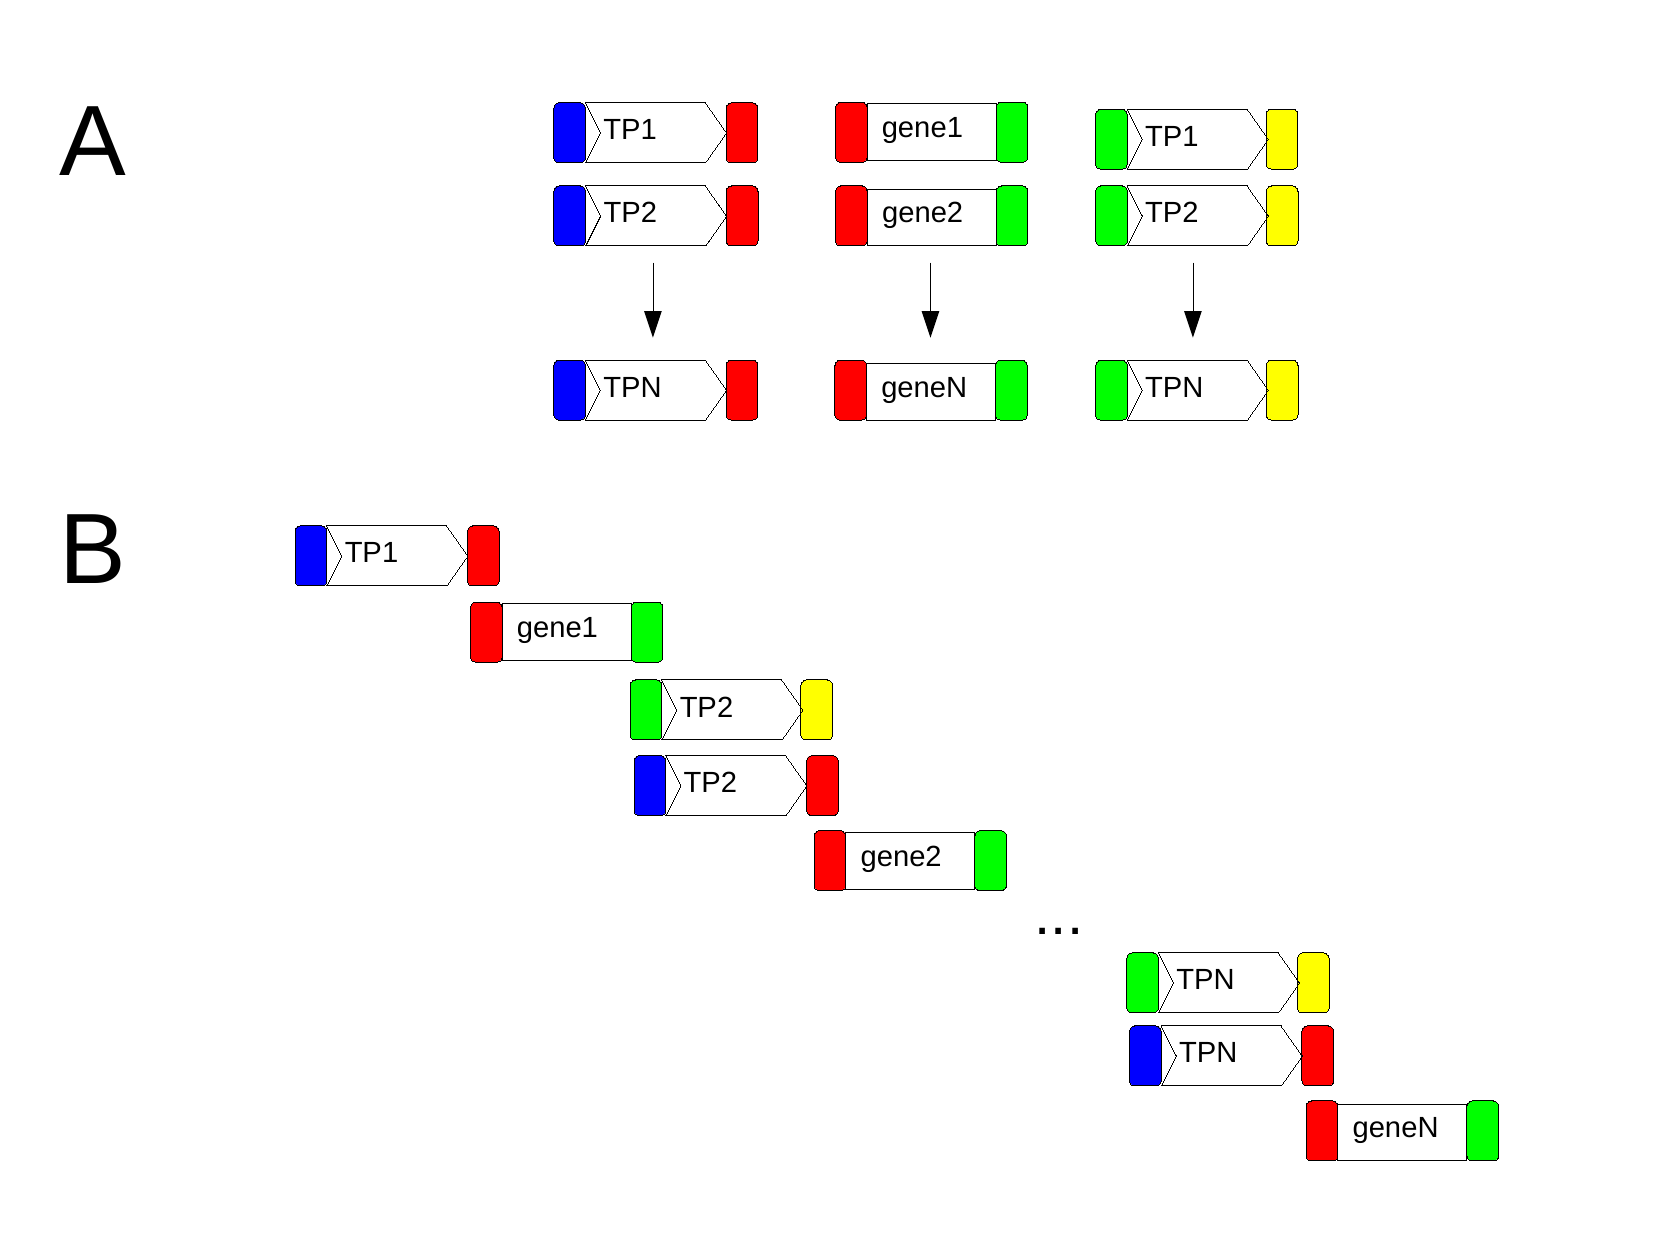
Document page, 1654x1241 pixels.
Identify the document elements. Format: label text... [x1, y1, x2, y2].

text_box TPN [588, 363, 719, 421]
text_box [1095, 360, 1128, 421]
text_box [1266, 109, 1298, 170]
text_box [806, 755, 839, 816]
text_box A [45, 77, 142, 205]
text_box ... [1020, 874, 1142, 965]
text_box [834, 360, 867, 421]
text_box gene1 [867, 103, 997, 161]
text_box [467, 525, 500, 586]
text_box [997, 102, 1028, 163]
text_box gene1 [502, 603, 632, 661]
text_box [1126, 952, 1159, 1013]
text_box [1266, 360, 1299, 421]
text_box [1129, 1025, 1162, 1086]
text_box [800, 679, 833, 740]
text_box [630, 679, 662, 740]
text_box B [45, 485, 142, 613]
text_box [1095, 185, 1128, 246]
text_box [470, 602, 502, 663]
text_box TP2 [665, 683, 795, 740]
text_box [726, 185, 759, 246]
text_box TPN [1161, 955, 1292, 1013]
text_box [553, 360, 586, 421]
text_box geneN [866, 363, 996, 421]
text_box [295, 525, 327, 586]
text_box gene2 [845, 832, 975, 890]
text_box [1301, 1025, 1334, 1086]
text_box [835, 185, 867, 246]
text_box TPN [1164, 1029, 1294, 1086]
text_box gene2 [867, 189, 997, 246]
text_box [553, 185, 586, 246]
text_box [835, 102, 867, 163]
text_box TP2 [1130, 189, 1260, 246]
text_box TP1 [1130, 112, 1260, 170]
text_box [632, 602, 663, 663]
text_box [726, 360, 758, 421]
text_box [1297, 952, 1330, 1013]
text_box geneN [1337, 1104, 1467, 1161]
text_box [1266, 185, 1299, 246]
text_box [814, 830, 845, 891]
text_box [634, 755, 666, 816]
text_box [996, 360, 1028, 421]
text_box TP1 [588, 105, 719, 163]
text_box TP1 [329, 529, 460, 586]
text_box TP2 [588, 189, 719, 246]
text_box [975, 830, 1007, 891]
text_box [553, 102, 586, 163]
text_box [1095, 109, 1128, 170]
text_box [1306, 1100, 1338, 1161]
text_box [726, 102, 758, 163]
text_box TP2 [669, 758, 799, 816]
text_box [1467, 1100, 1499, 1161]
text_box TPN [1130, 363, 1260, 421]
text_box [996, 185, 1028, 246]
